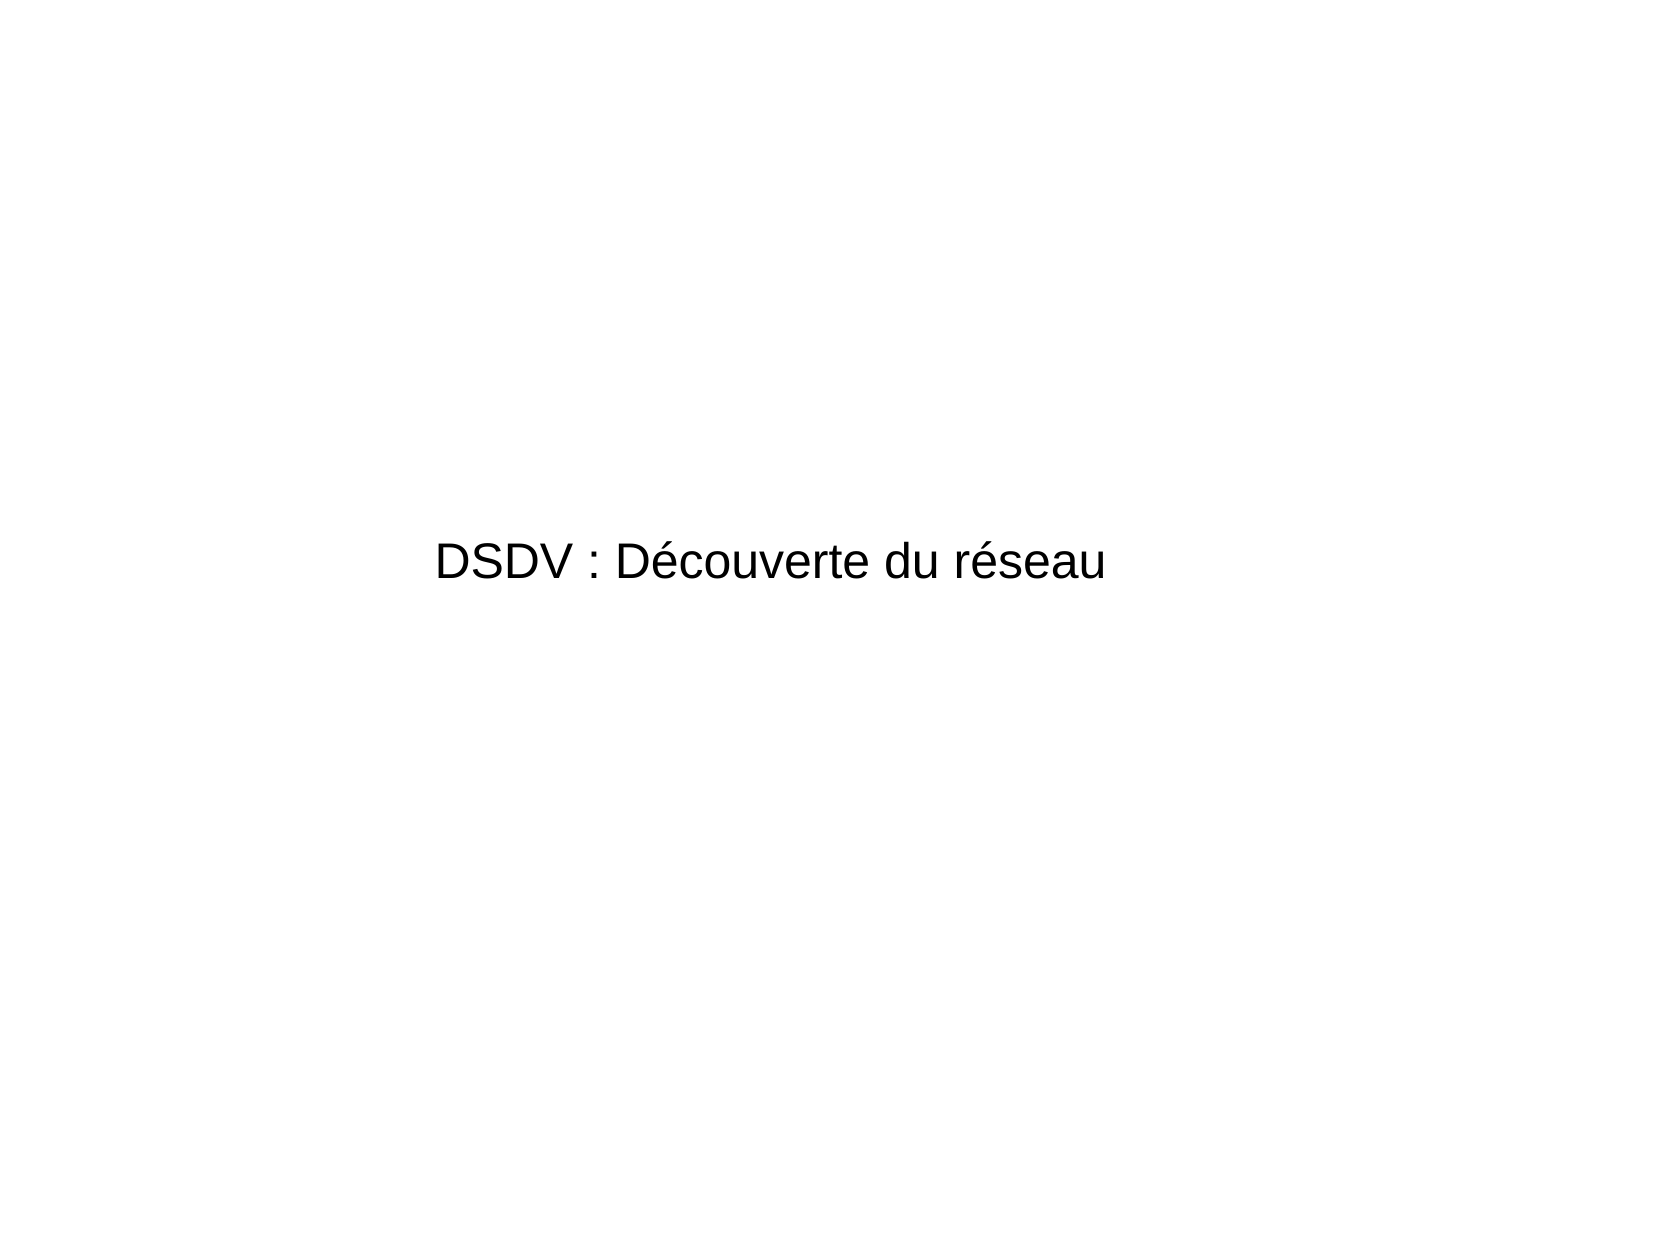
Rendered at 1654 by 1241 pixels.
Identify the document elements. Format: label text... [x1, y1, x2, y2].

text_box DSDV : Découverte du réseau [342, 525, 1199, 597]
